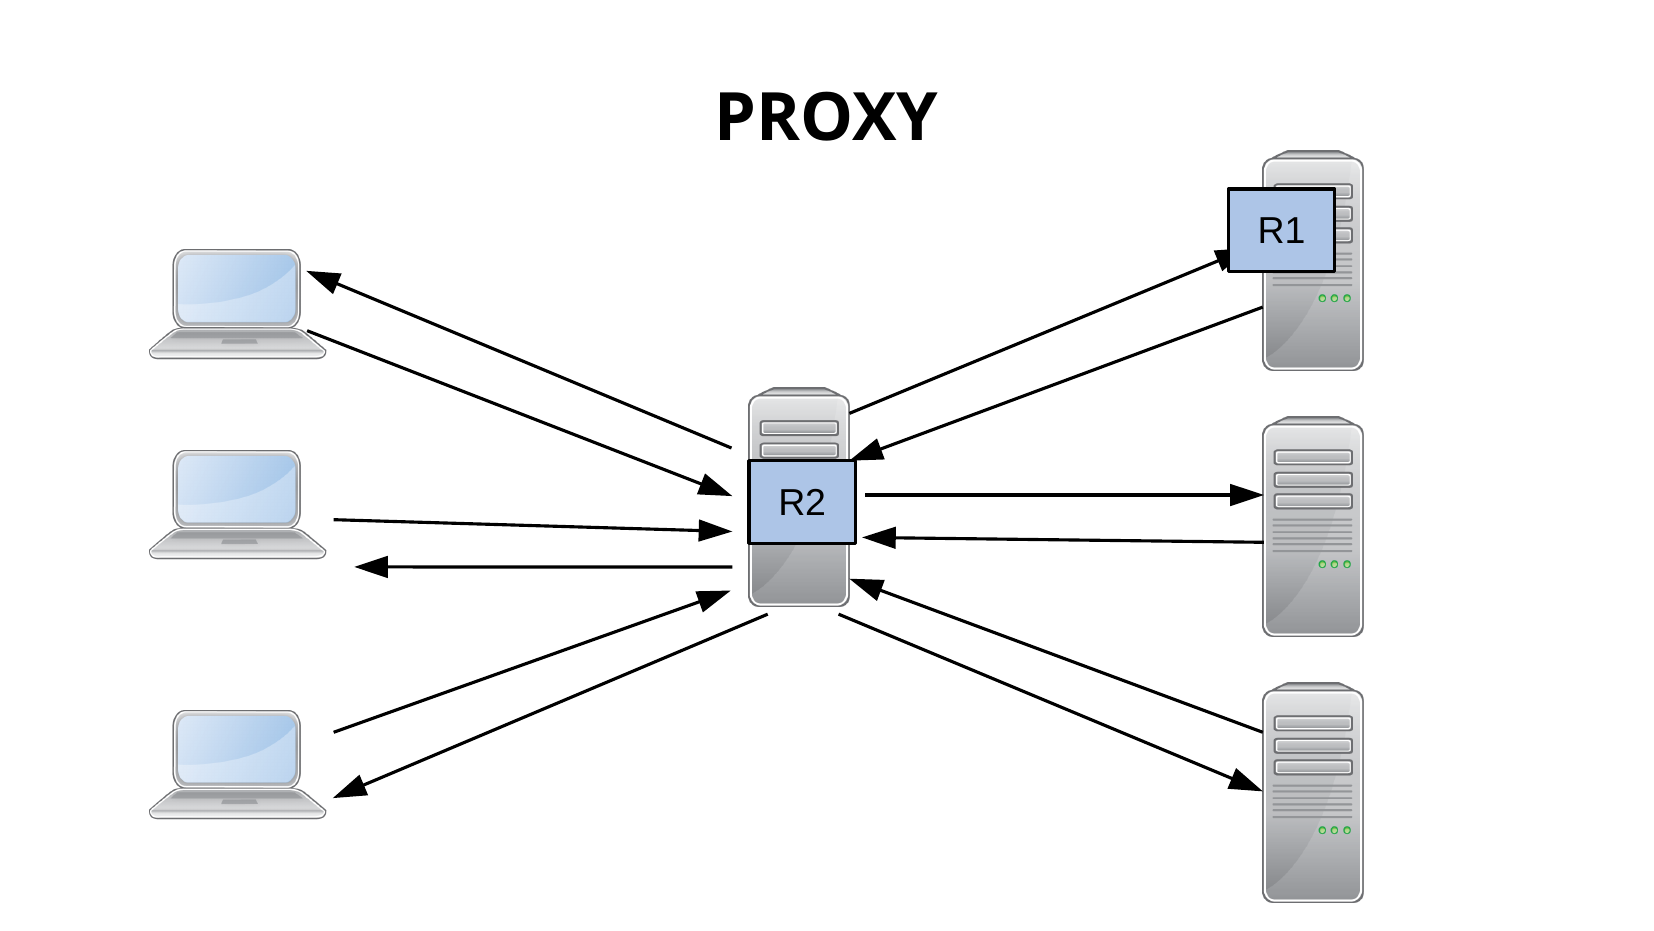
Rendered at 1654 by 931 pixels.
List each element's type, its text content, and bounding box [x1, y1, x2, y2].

picture [1262, 416, 1364, 637]
picture [141, 702, 334, 827]
text_box R1 [1228, 188, 1335, 272]
picture [141, 241, 334, 367]
picture [748, 544, 850, 607]
picture [1262, 150, 1364, 371]
picture [748, 387, 850, 460]
picture [1262, 682, 1364, 903]
picture [141, 442, 334, 567]
text_box R2 [748, 460, 856, 544]
title PROXY [82, 36, 1571, 193]
